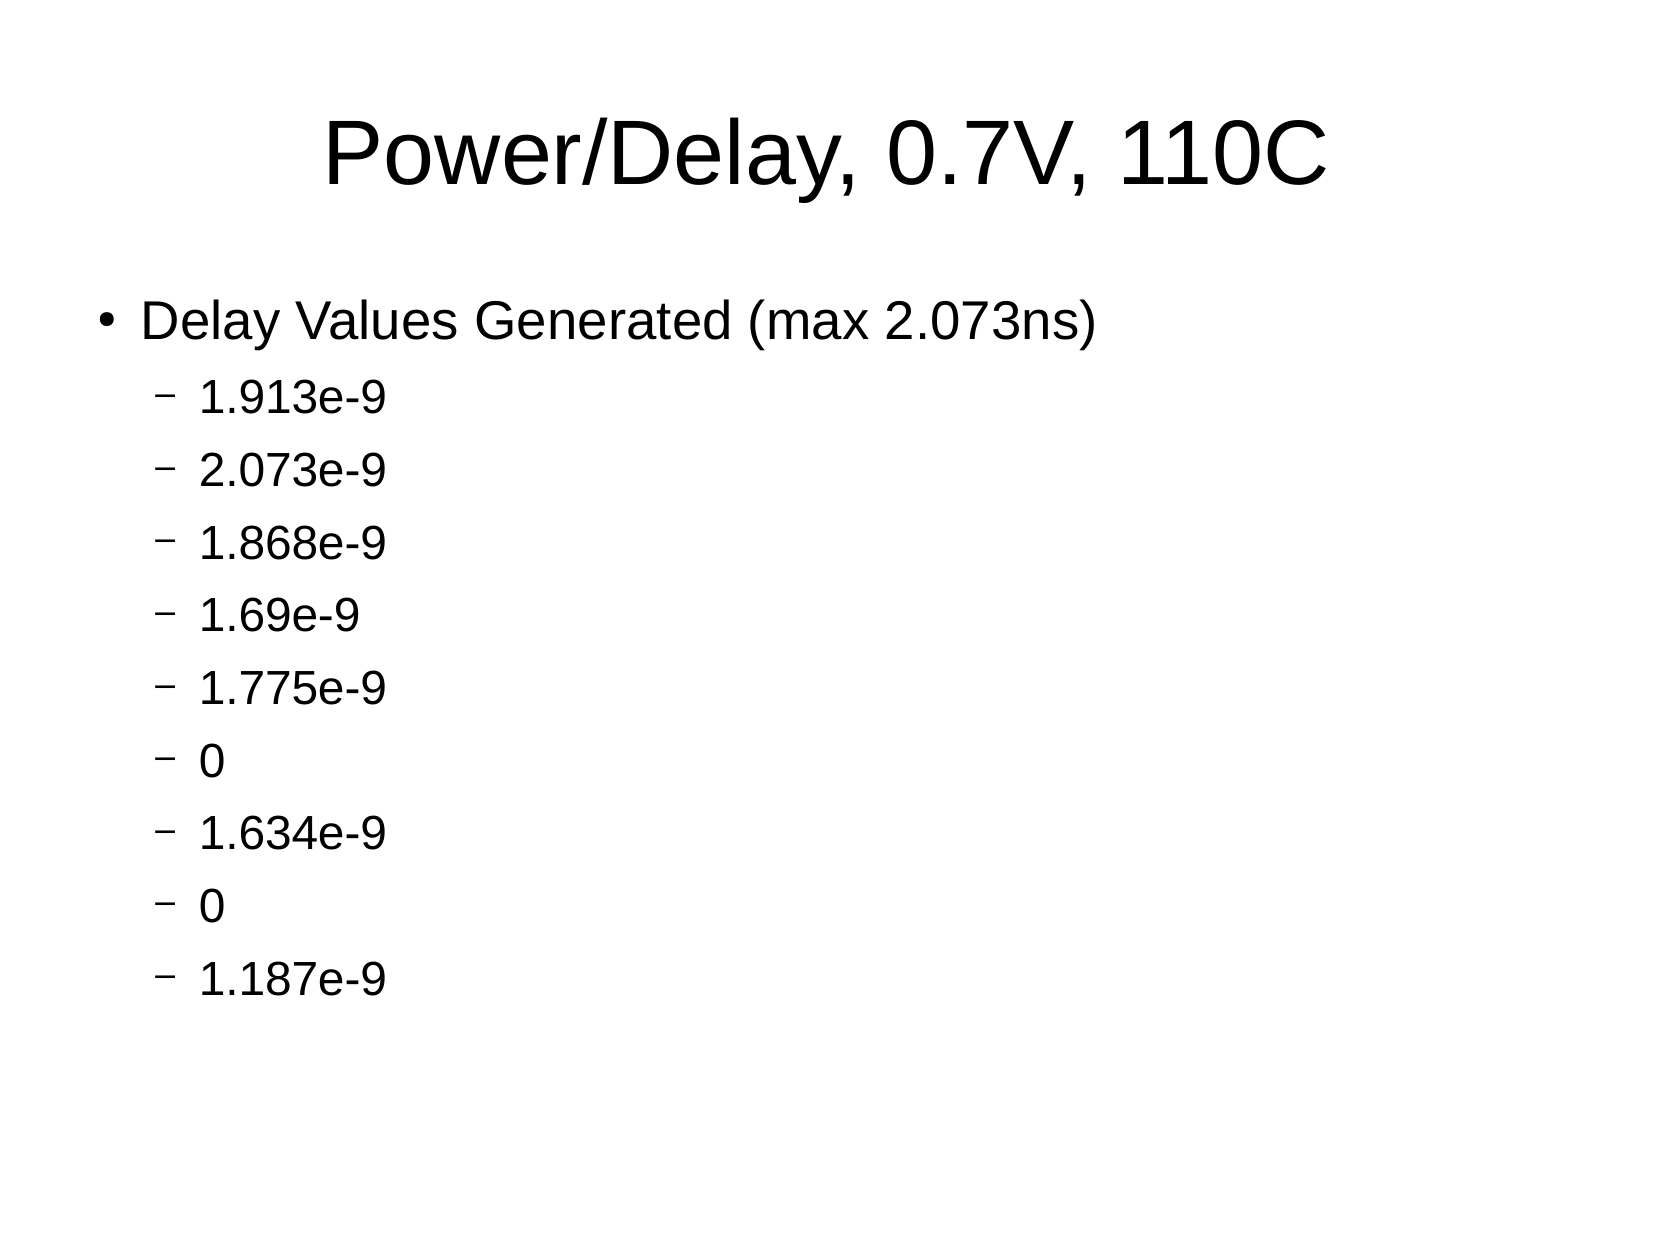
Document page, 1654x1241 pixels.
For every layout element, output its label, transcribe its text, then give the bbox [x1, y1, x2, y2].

title Power/Delay, 0.7V, 110C [82, 49, 1571, 257]
list Delay Values Generated (max 2.073ns) 1.913e-9 2.073e-9 1.868e-9 1.69e-9 1.775e-9 0 1.634e-9 0 1.187e-9 [82, 290, 1571, 1010]
